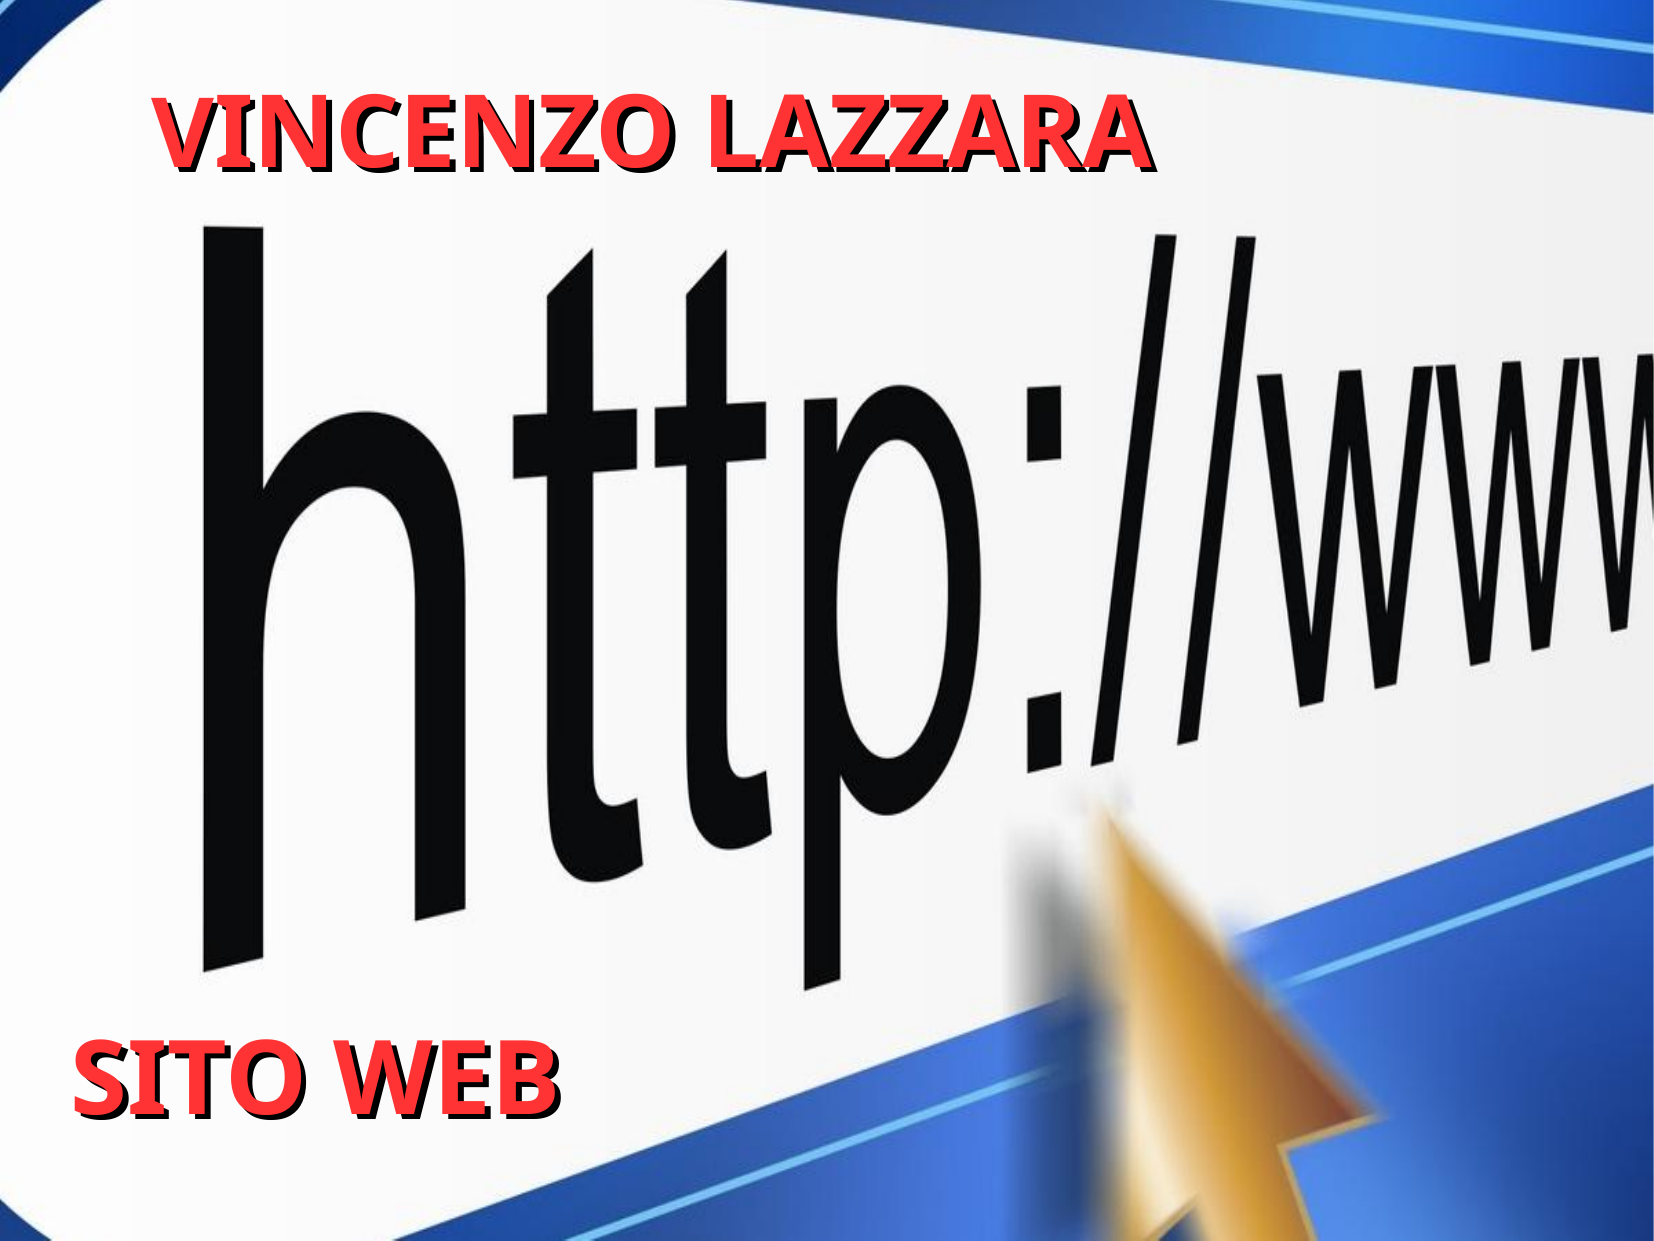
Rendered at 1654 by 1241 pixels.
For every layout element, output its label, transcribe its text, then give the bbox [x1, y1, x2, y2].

picture [0, 0, 1654, 1241]
list VINCENZO LAZZARA [82, 59, 1170, 213]
list SITO WEB [0, 1003, 579, 1146]
